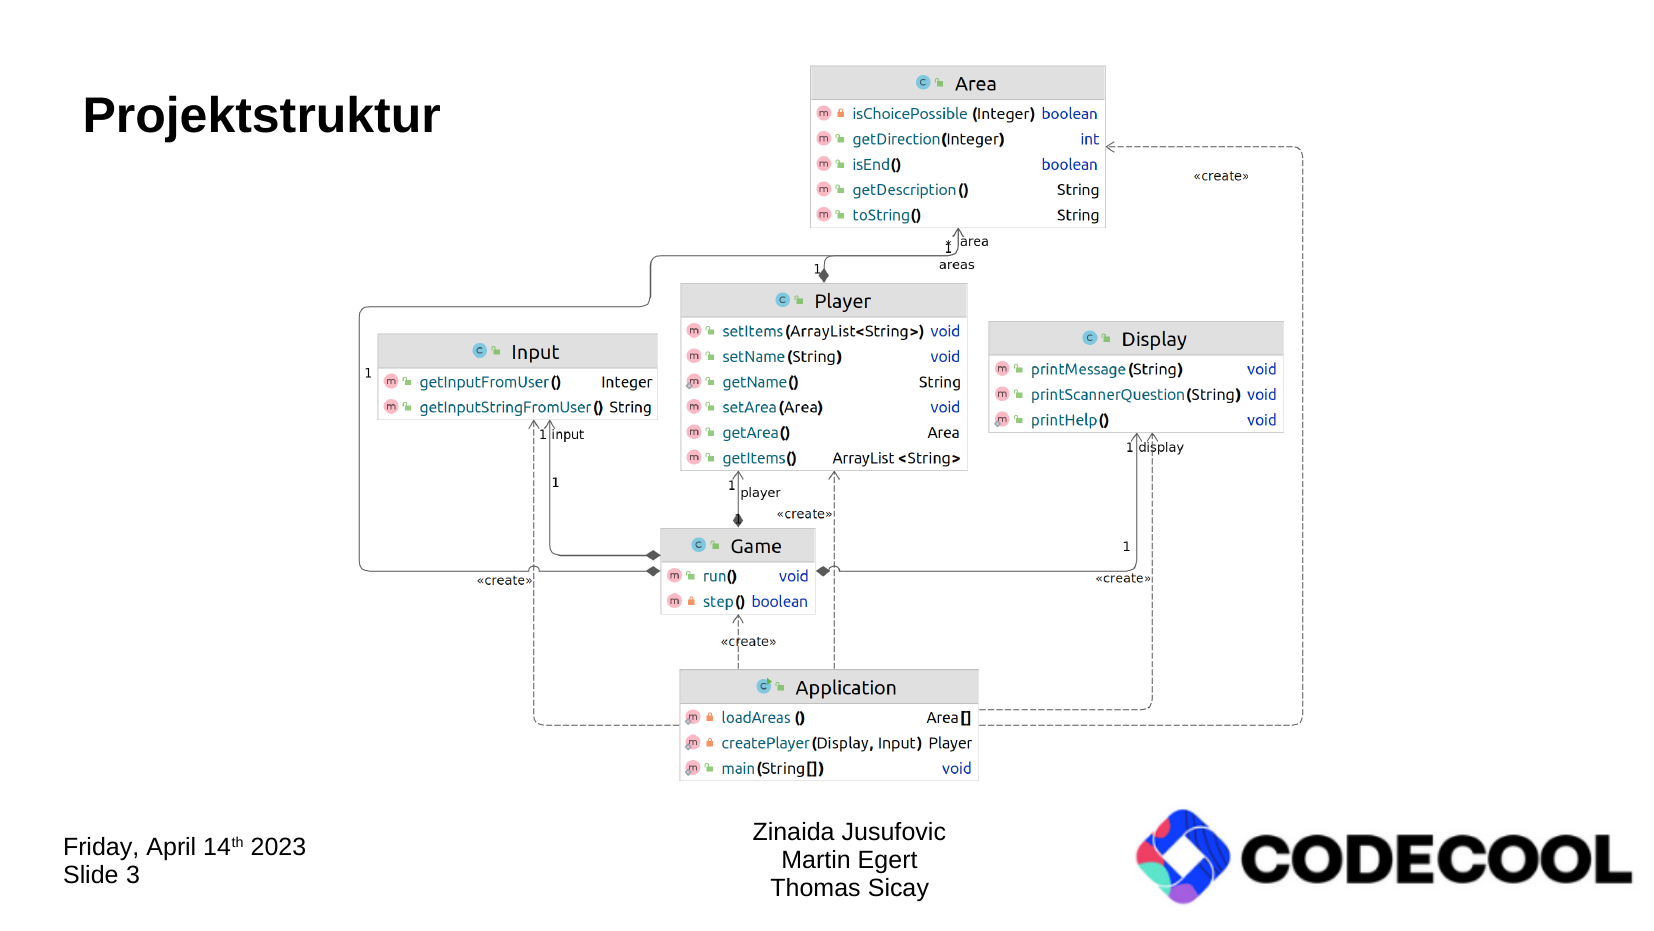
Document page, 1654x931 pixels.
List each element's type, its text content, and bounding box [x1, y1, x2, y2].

title Projektstruktur [82, 37, 1571, 193]
text_box Zinaida Jusufovic Martin Egert Thomas Sicay [497, 817, 1134, 902]
text_box [816, 449, 847, 520]
picture [337, 193, 1654, 931]
text_box Friday, April 14th 2023 Slide <number> [63, 832, 497, 890]
